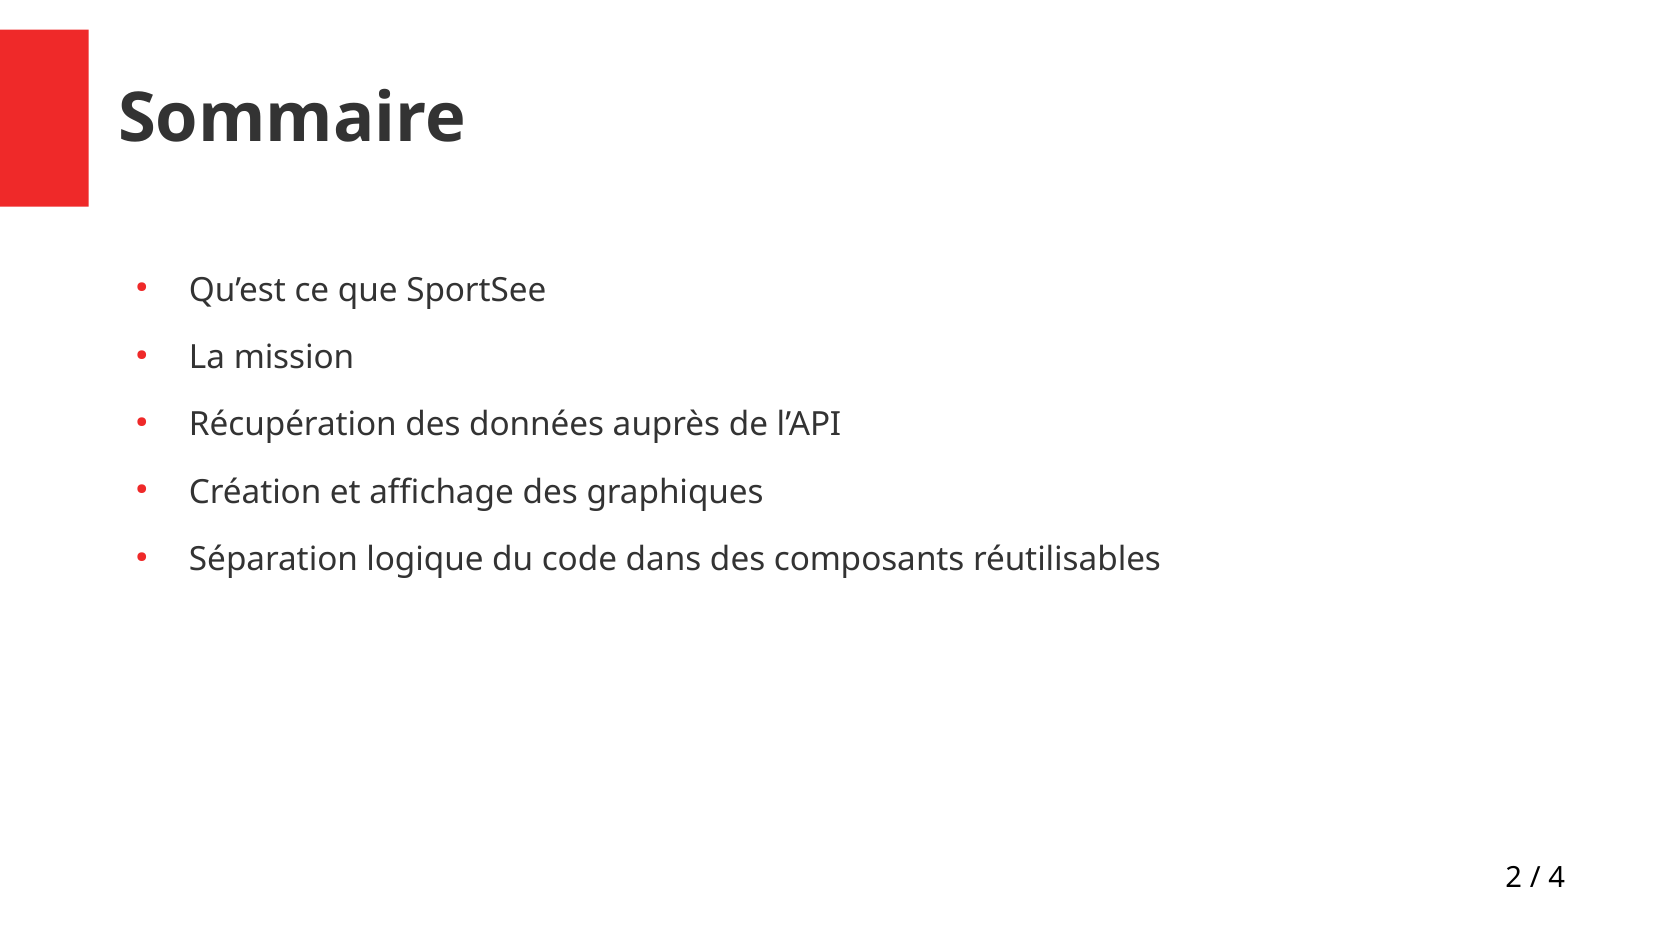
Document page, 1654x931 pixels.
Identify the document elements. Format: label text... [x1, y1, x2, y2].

list Qu’est ce que SportSee La mission Récupération des données auprès de l’API Création et affichage des graphiques Séparation logique du code dans des composants réutilisables [118, 265, 1536, 806]
title Sommaire [118, 37, 1571, 193]
